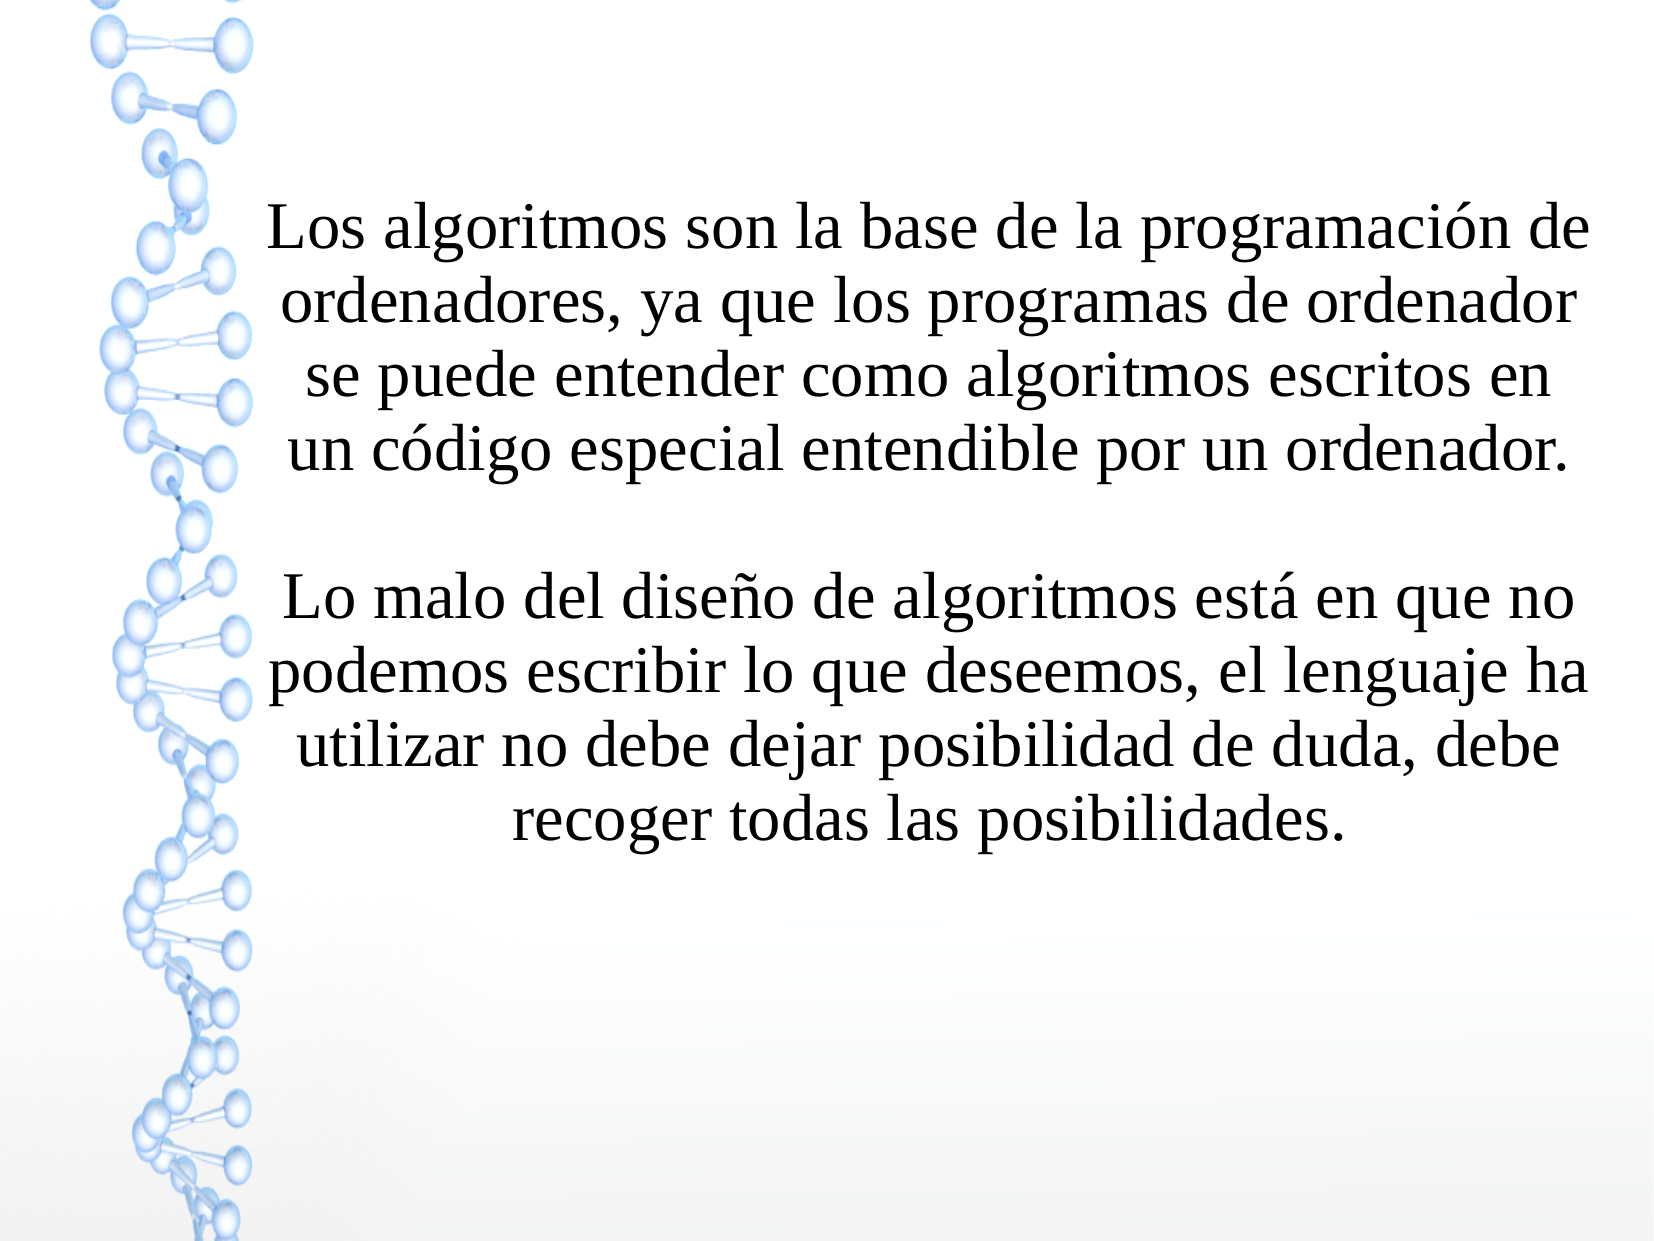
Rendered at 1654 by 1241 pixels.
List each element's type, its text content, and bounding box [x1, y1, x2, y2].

subtitle Los algoritmos son la base de la programación de ordenadores, ya que los programas de ordenador se puede entender como algoritmos escritos en un código especial entendible por un ordenador. Lo malo del diseño de algoritmos está en que no podemos escribir lo que deseemos, el lenguaje ha utilizar no debe dejar posibilidad de duda, debe recoger todas las posibilidades. [265, 47, 1595, 997]
picture [0, 0, 1654, 1241]
